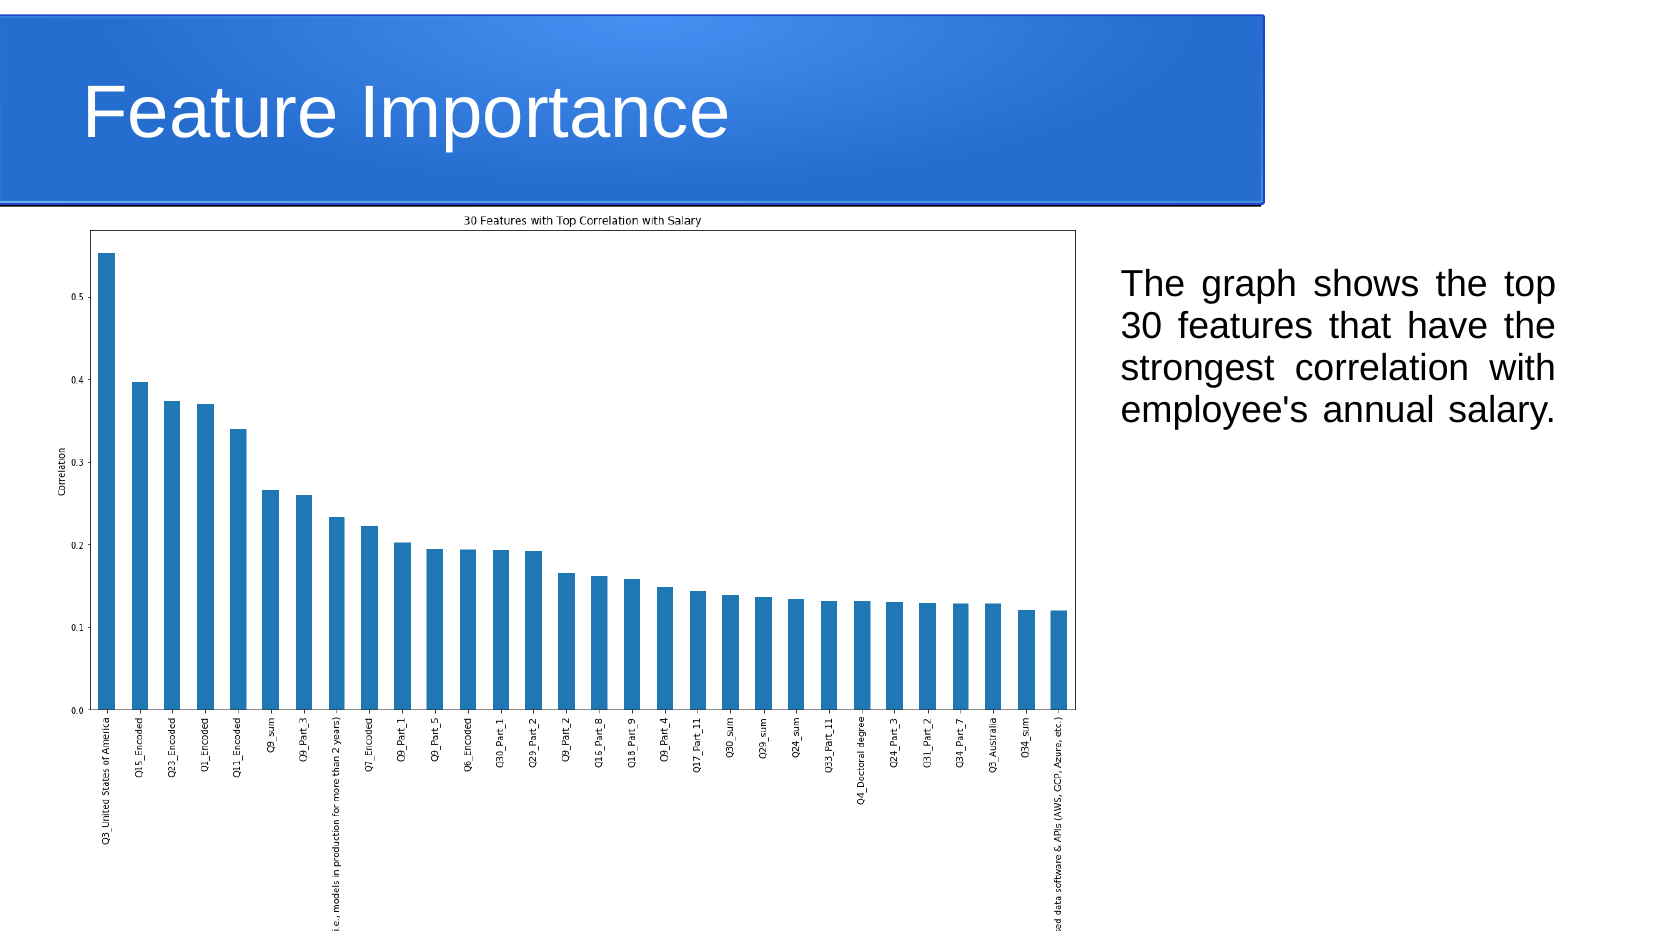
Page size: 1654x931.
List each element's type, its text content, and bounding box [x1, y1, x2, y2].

picture [51, 209, 1081, 931]
title Feature Importance [82, 35, 1235, 189]
text_box The graph shows the top 30 features that have the strongest correlation with employee's annual salary. [1105, 255, 1571, 438]
